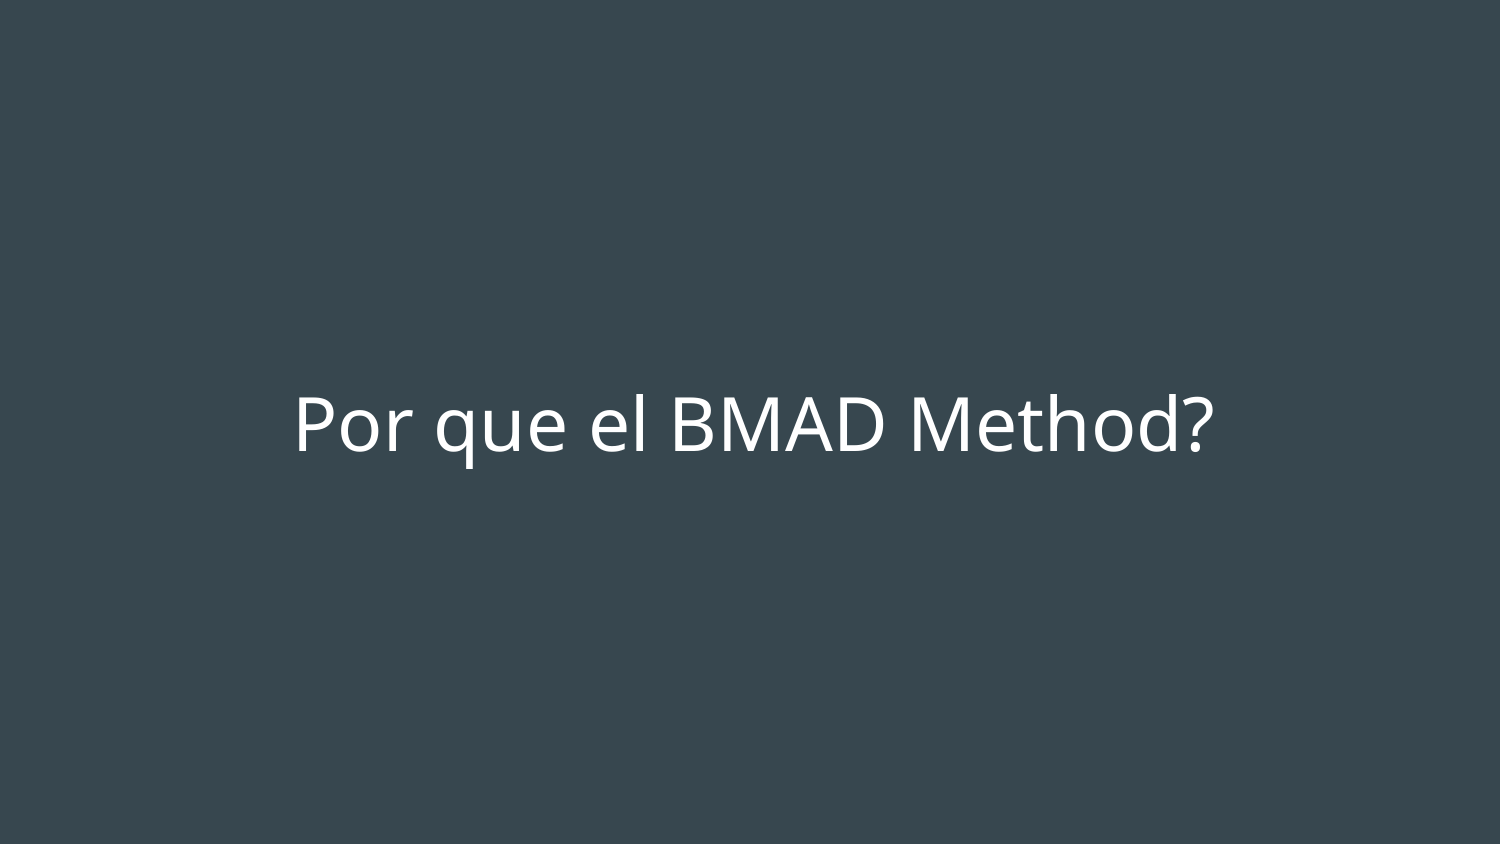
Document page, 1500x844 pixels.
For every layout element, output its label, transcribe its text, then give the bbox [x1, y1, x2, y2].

title Por que el BMAD Method? [110, 351, 1399, 493]
